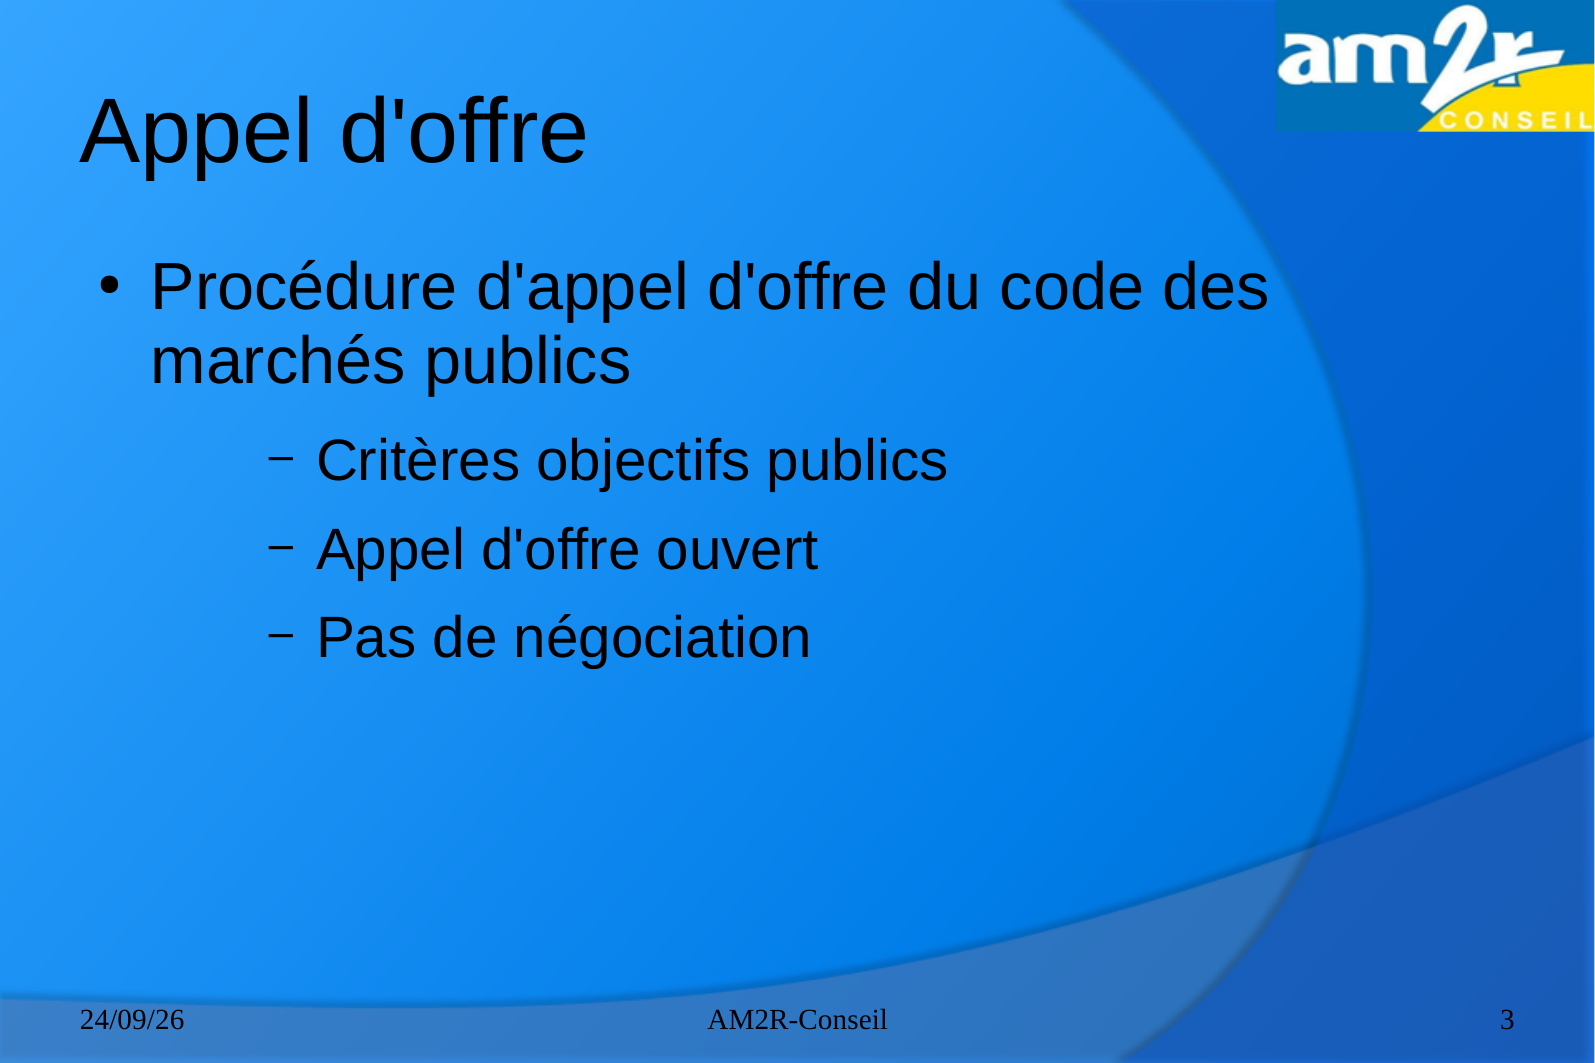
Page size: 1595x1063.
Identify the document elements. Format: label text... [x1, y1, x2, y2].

list Procédure d'appel d'offre du code des marchés publics Critères objectifs publics Appel d'offre ouvert Pas de négociation [79, 248, 1515, 960]
picture [0, 0, 1595, 1063]
title Appel d'offre [79, 49, 1241, 213]
